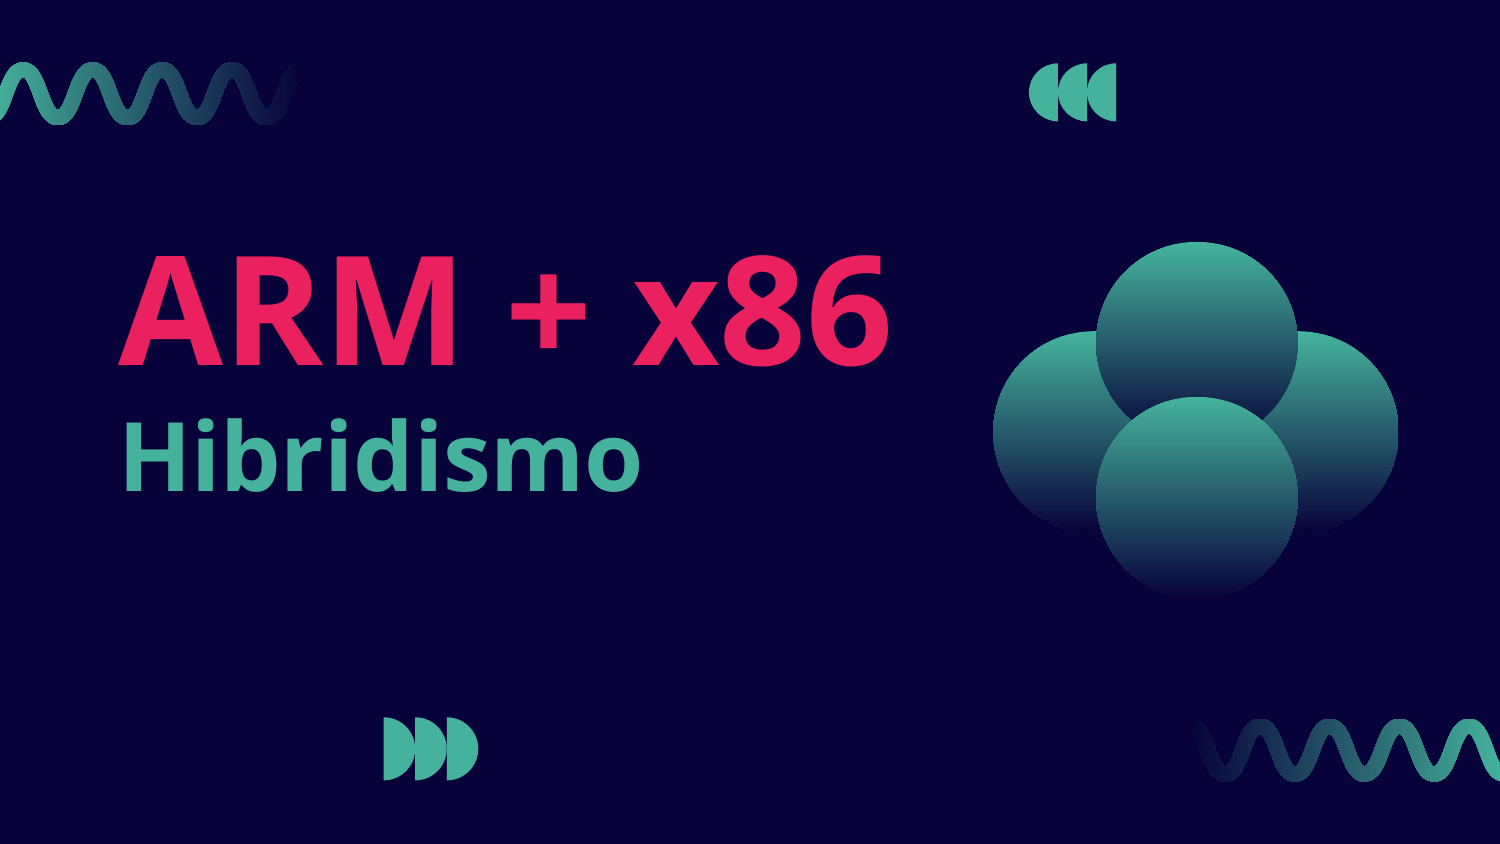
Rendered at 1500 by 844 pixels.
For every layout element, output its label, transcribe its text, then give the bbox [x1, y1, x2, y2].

title ARM + x86 Hibridismo [118, 193, 900, 531]
text_box [993, 241, 1399, 599]
